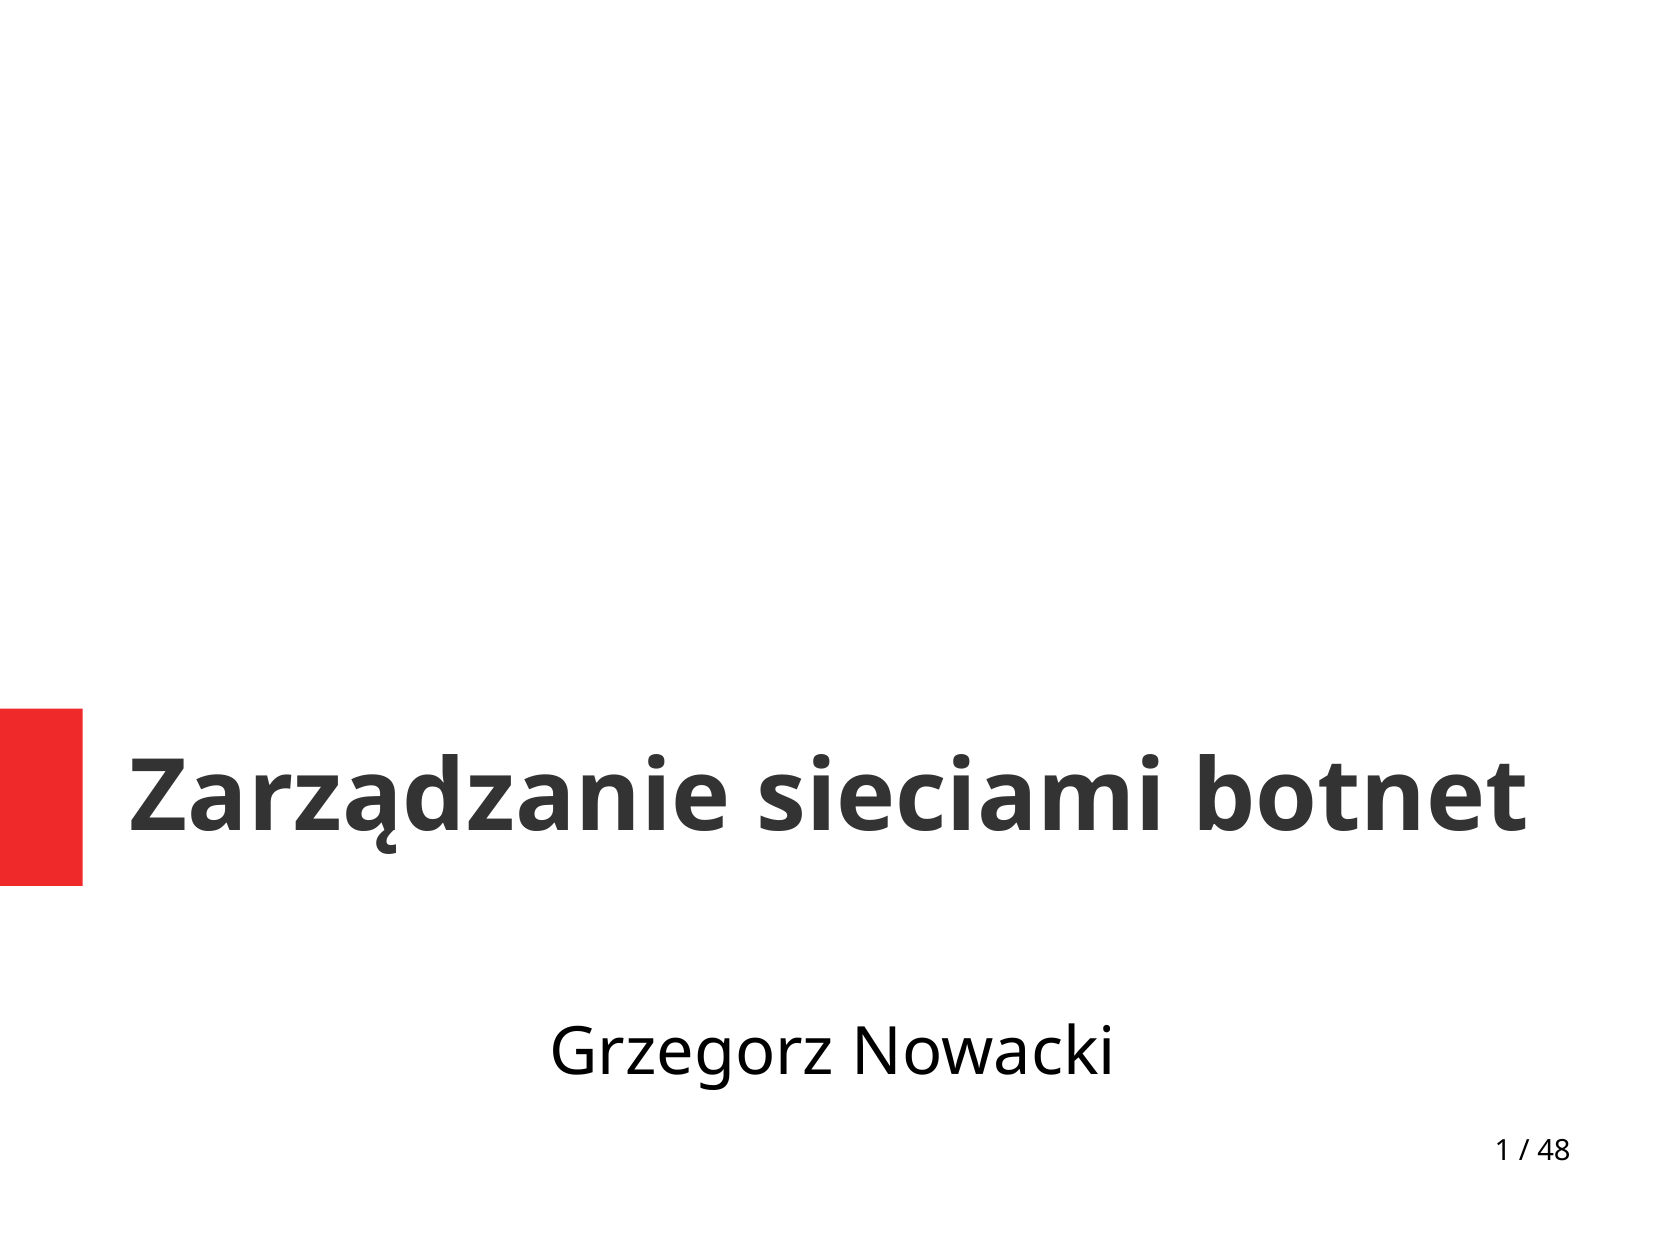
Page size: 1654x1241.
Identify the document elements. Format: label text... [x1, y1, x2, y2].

subtitle Grzegorz Nowacki [129, 968, 1536, 1130]
title Zarządzanie sieciami botnet [129, 673, 1536, 910]
